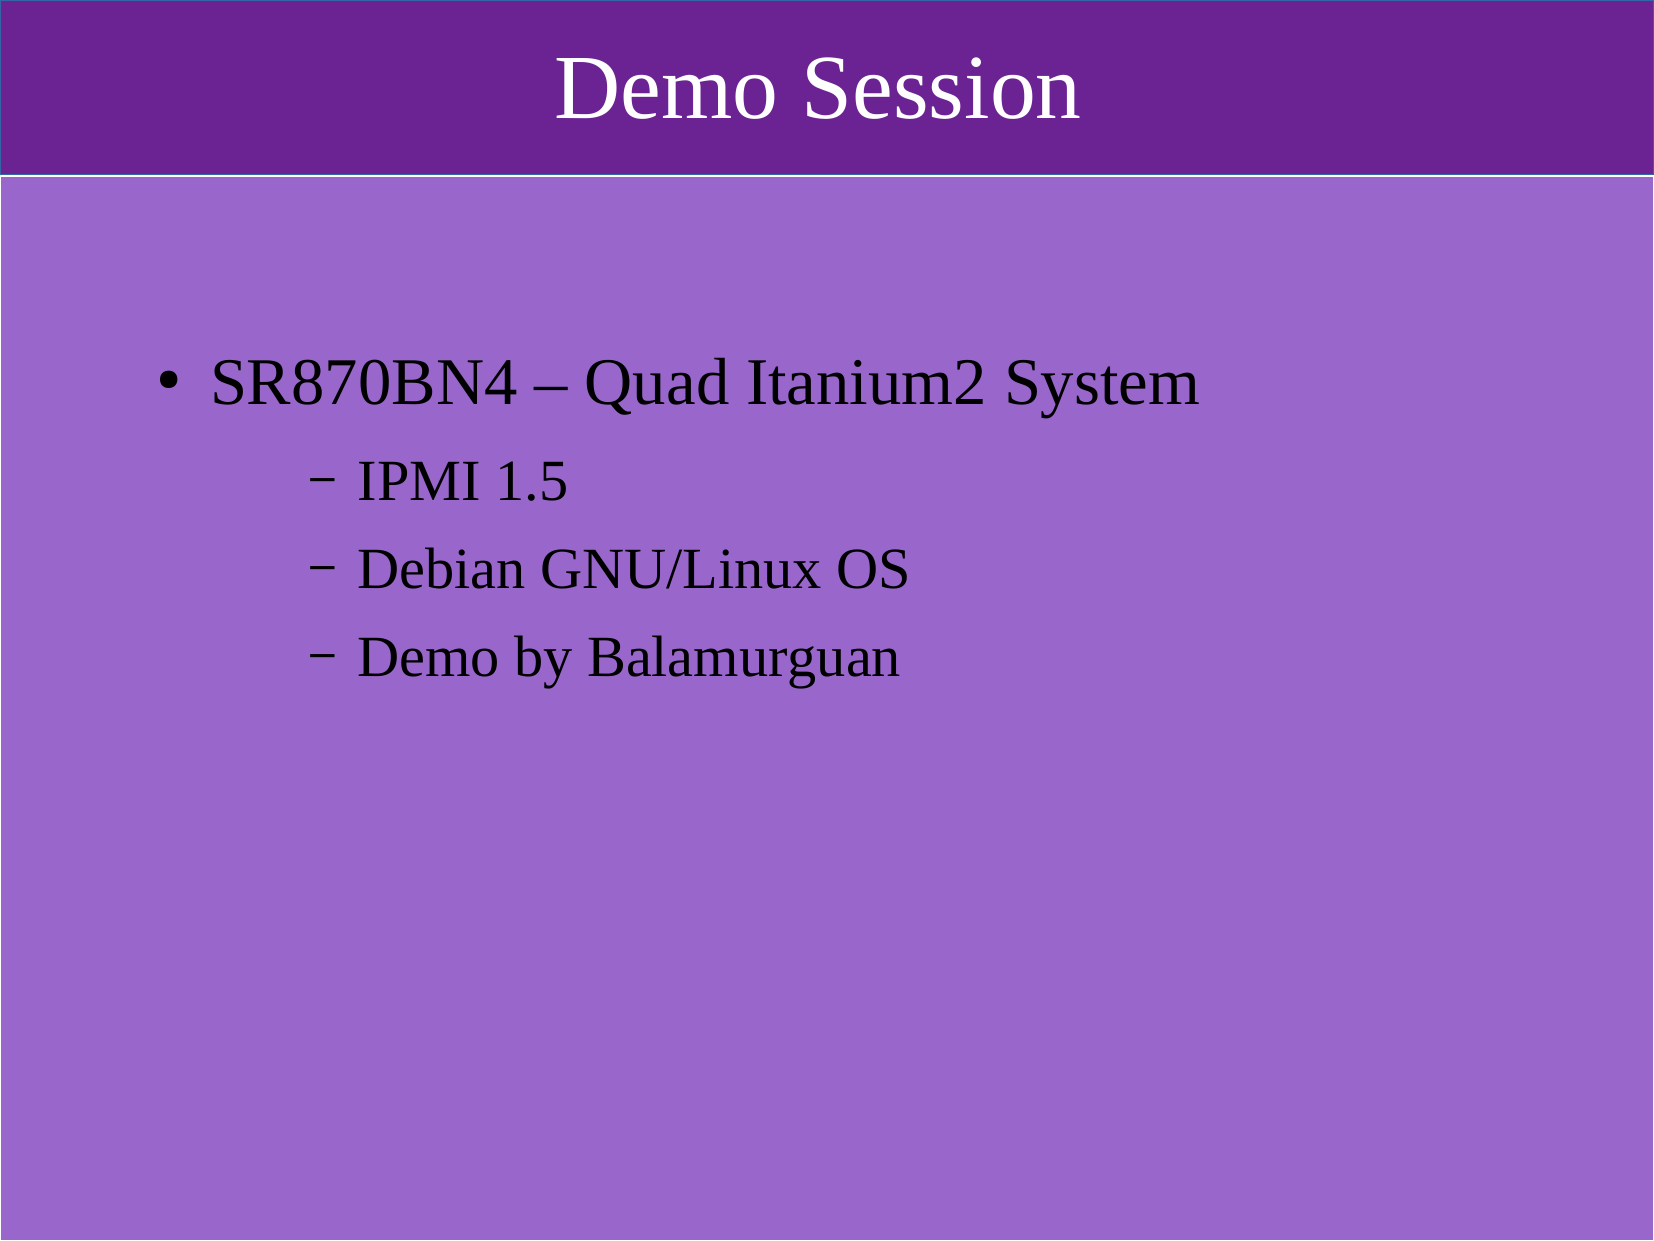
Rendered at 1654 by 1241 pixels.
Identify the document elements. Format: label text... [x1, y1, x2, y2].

list SR870BN4 – Quad Itanium2 System IPMI 1.5 Debian GNU/Linux OS Demo by Balamurguan [121, 344, 1534, 1127]
title Demo Session [112, 0, 1525, 175]
